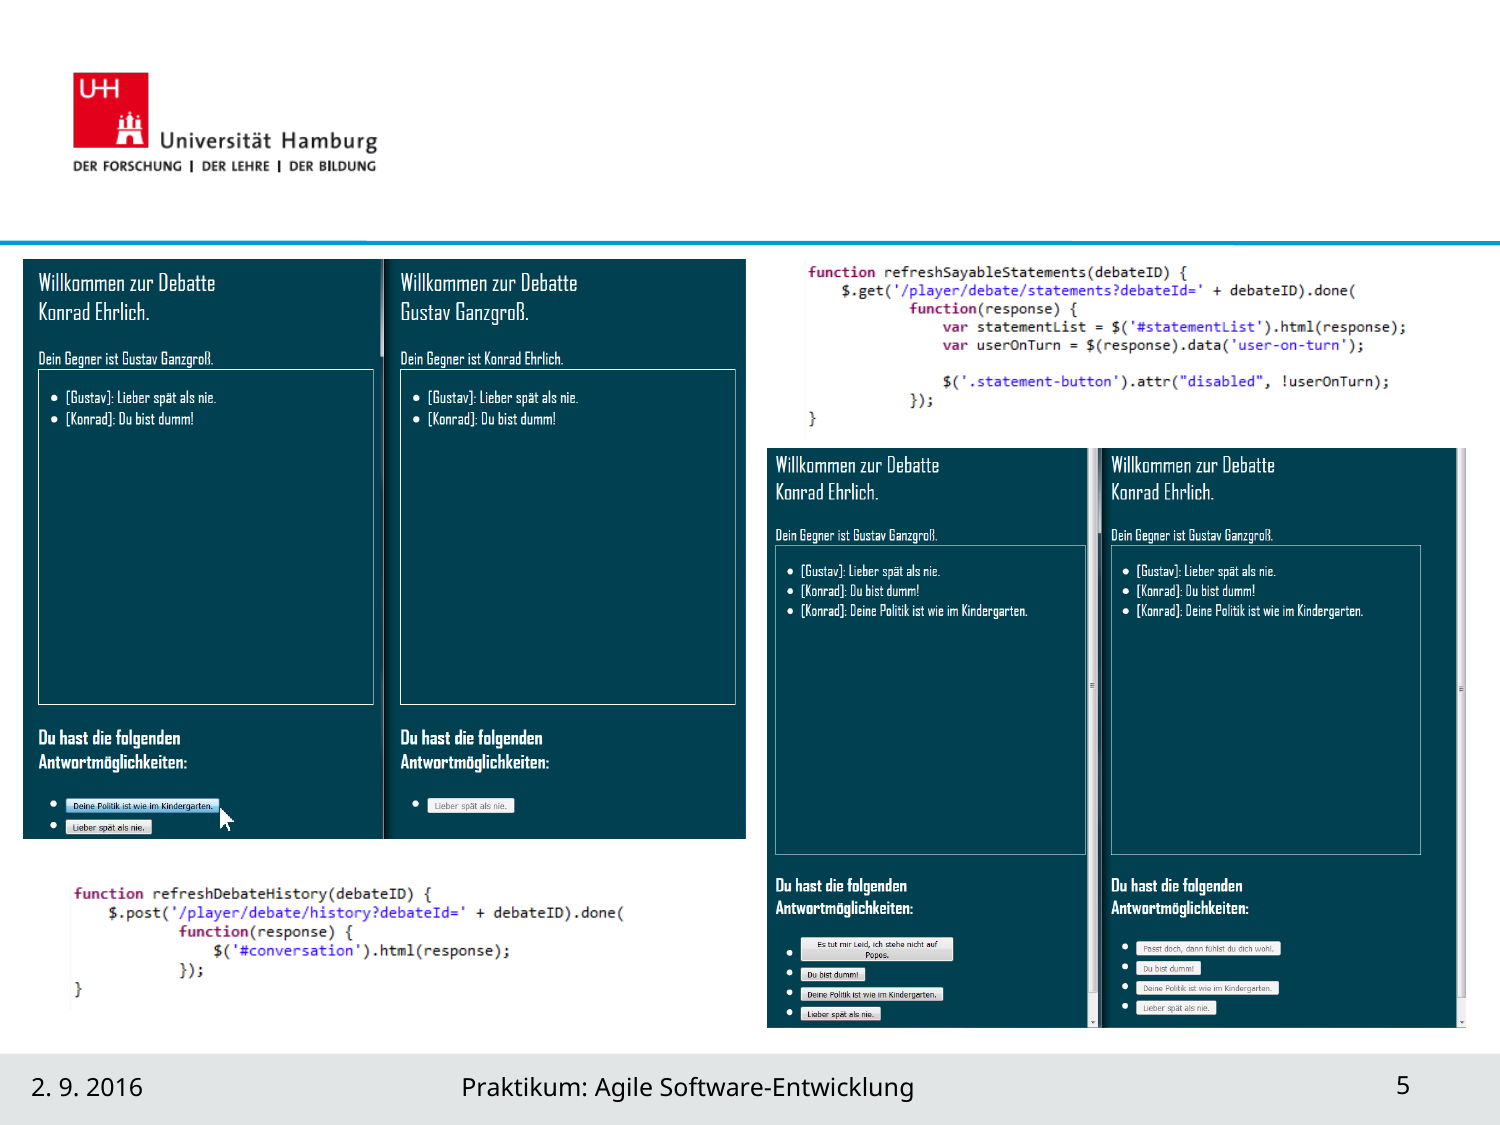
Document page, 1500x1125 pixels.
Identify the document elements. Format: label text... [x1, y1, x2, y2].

picture [1181, 901, 1192, 917]
picture [129, 755, 149, 768]
text_box <Foliennummer> [1372, 1056, 1425, 1117]
picture [910, 565, 916, 575]
picture [152, 760, 157, 768]
picture [150, 736, 155, 744]
picture [40, 730, 55, 744]
picture [450, 757, 465, 768]
picture [1166, 879, 1174, 891]
picture [801, 988, 943, 1000]
picture [1133, 906, 1140, 913]
picture [1137, 942, 1280, 955]
picture [781, 879, 791, 891]
picture [1143, 904, 1158, 914]
picture [184, 391, 188, 402]
picture [424, 760, 432, 768]
picture [1117, 879, 1126, 891]
picture [1137, 962, 1200, 974]
picture [1152, 589, 1163, 595]
text_box Praktikum: Agile Software-Entwicklung [223, 1056, 1372, 1117]
picture [541, 274, 546, 290]
picture [456, 730, 473, 744]
picture [458, 280, 464, 290]
picture [801, 1007, 880, 1020]
picture [221, 811, 231, 826]
picture [166, 357, 183, 364]
picture [118, 280, 123, 290]
picture [423, 730, 436, 744]
picture [41, 755, 46, 767]
picture [1236, 906, 1244, 913]
picture [914, 534, 920, 543]
picture [994, 609, 1000, 618]
picture [539, 760, 544, 768]
picture [166, 736, 179, 744]
picture [402, 730, 417, 744]
picture [902, 605, 907, 615]
picture [1233, 884, 1242, 891]
picture [439, 733, 449, 744]
picture [515, 760, 523, 768]
picture [97, 760, 103, 768]
picture [531, 760, 536, 768]
picture [853, 879, 865, 891]
picture [62, 760, 85, 768]
picture [93, 730, 111, 744]
picture [1174, 904, 1178, 914]
picture [815, 881, 820, 891]
picture [816, 589, 827, 595]
picture [1132, 879, 1137, 891]
picture [800, 457, 804, 472]
picture [876, 534, 884, 540]
picture [60, 730, 74, 744]
picture [929, 609, 940, 615]
picture [529, 417, 542, 424]
picture [485, 730, 542, 748]
picture [1204, 463, 1209, 472]
picture [861, 565, 870, 575]
picture [1121, 904, 1129, 913]
picture [158, 730, 163, 744]
picture [435, 760, 447, 768]
picture [468, 757, 473, 768]
picture [553, 353, 560, 364]
picture [510, 280, 515, 290]
picture [865, 884, 869, 895]
picture [539, 352, 544, 364]
picture [428, 799, 514, 812]
picture [427, 274, 431, 290]
picture [88, 757, 94, 768]
picture [826, 879, 835, 891]
picture [1185, 484, 1189, 499]
picture [166, 417, 172, 424]
picture [381, 259, 387, 839]
picture [1189, 879, 1197, 891]
picture [1147, 881, 1155, 891]
picture [546, 391, 550, 402]
picture [802, 259, 1430, 441]
picture [777, 901, 790, 913]
picture [1113, 457, 1118, 470]
picture [142, 736, 147, 744]
picture [849, 463, 854, 471]
picture [1351, 609, 1359, 615]
picture [77, 733, 87, 744]
picture [904, 906, 912, 913]
picture [122, 730, 131, 744]
picture [866, 585, 870, 595]
picture [444, 417, 456, 424]
picture [499, 755, 504, 768]
picture [1194, 609, 1205, 615]
picture [1088, 448, 1104, 1028]
picture [777, 457, 786, 469]
picture [106, 755, 126, 772]
picture [861, 609, 872, 615]
picture [1137, 1001, 1216, 1014]
picture [1200, 884, 1208, 895]
picture [801, 968, 865, 981]
picture [403, 755, 408, 767]
picture [411, 760, 416, 768]
picture [177, 760, 182, 768]
picture [49, 760, 54, 768]
picture [476, 755, 488, 772]
picture [66, 799, 219, 812]
picture [136, 413, 143, 424]
picture [1457, 448, 1466, 1028]
picture [82, 417, 94, 424]
picture [403, 275, 411, 290]
picture [1211, 879, 1230, 891]
picture [1137, 982, 1278, 994]
picture [872, 879, 891, 891]
picture [442, 357, 451, 367]
picture [70, 885, 721, 1010]
picture [801, 938, 953, 961]
text_box 2. 9. 2016 [31, 1056, 177, 1117]
picture [179, 274, 184, 290]
picture [796, 879, 805, 891]
picture [83, 357, 89, 364]
picture [863, 901, 878, 913]
picture [134, 736, 139, 748]
picture [1235, 589, 1242, 595]
picture [507, 755, 512, 768]
picture [1152, 609, 1163, 615]
picture [838, 901, 860, 916]
picture [948, 609, 957, 615]
picture [65, 274, 69, 290]
picture [1003, 609, 1011, 615]
picture [798, 904, 823, 914]
picture [1250, 534, 1255, 543]
picture [1264, 609, 1273, 615]
picture [66, 820, 151, 834]
picture [816, 609, 827, 615]
picture [480, 280, 486, 290]
picture [897, 884, 906, 891]
picture [41, 275, 49, 290]
